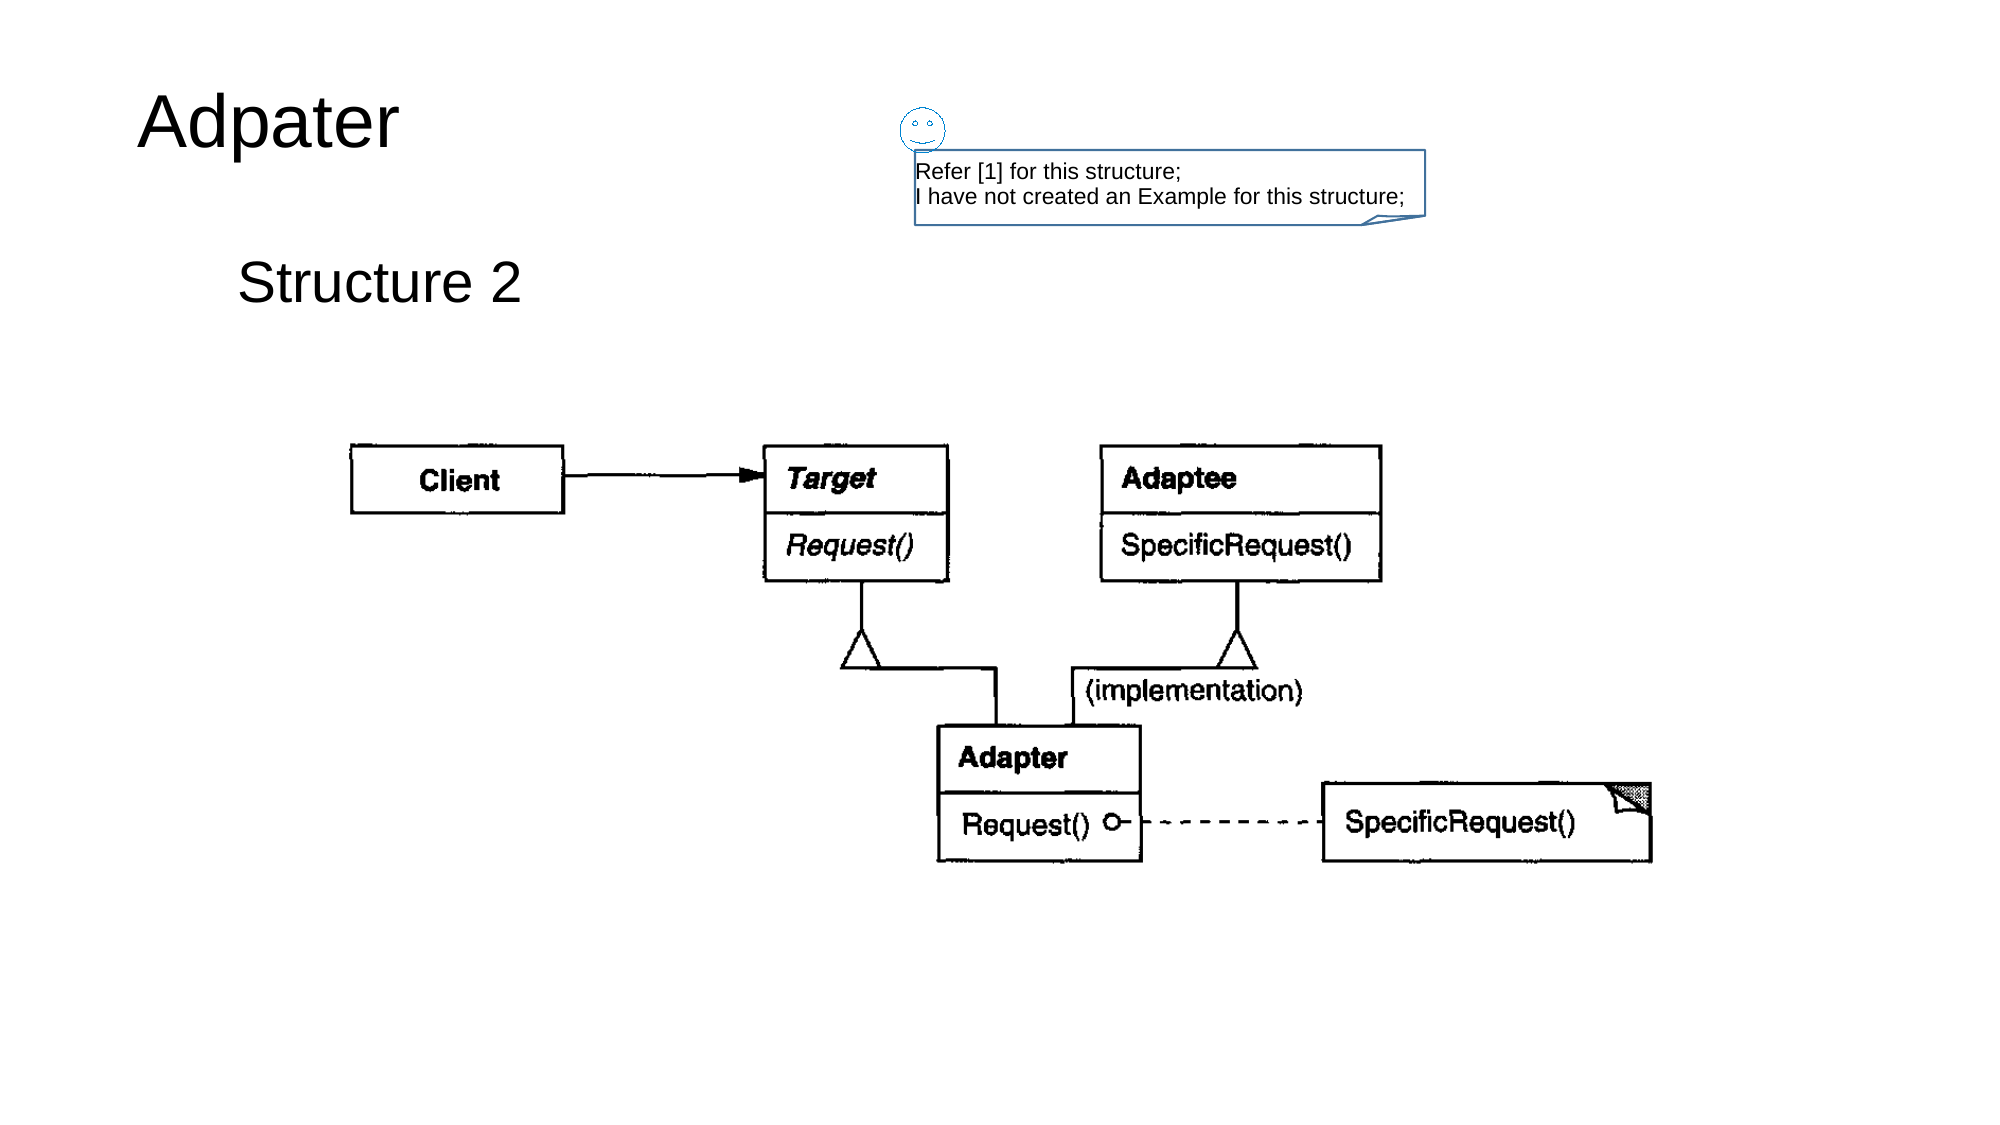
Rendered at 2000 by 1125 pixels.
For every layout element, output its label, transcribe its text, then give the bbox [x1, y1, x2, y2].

title Structure 2 [237, 240, 556, 331]
text_box Refer [1] for this structure; I have not created an Example for this structure; [915, 150, 1426, 226]
title Adpater [137, 59, 436, 181]
picture [329, 419, 1674, 887]
